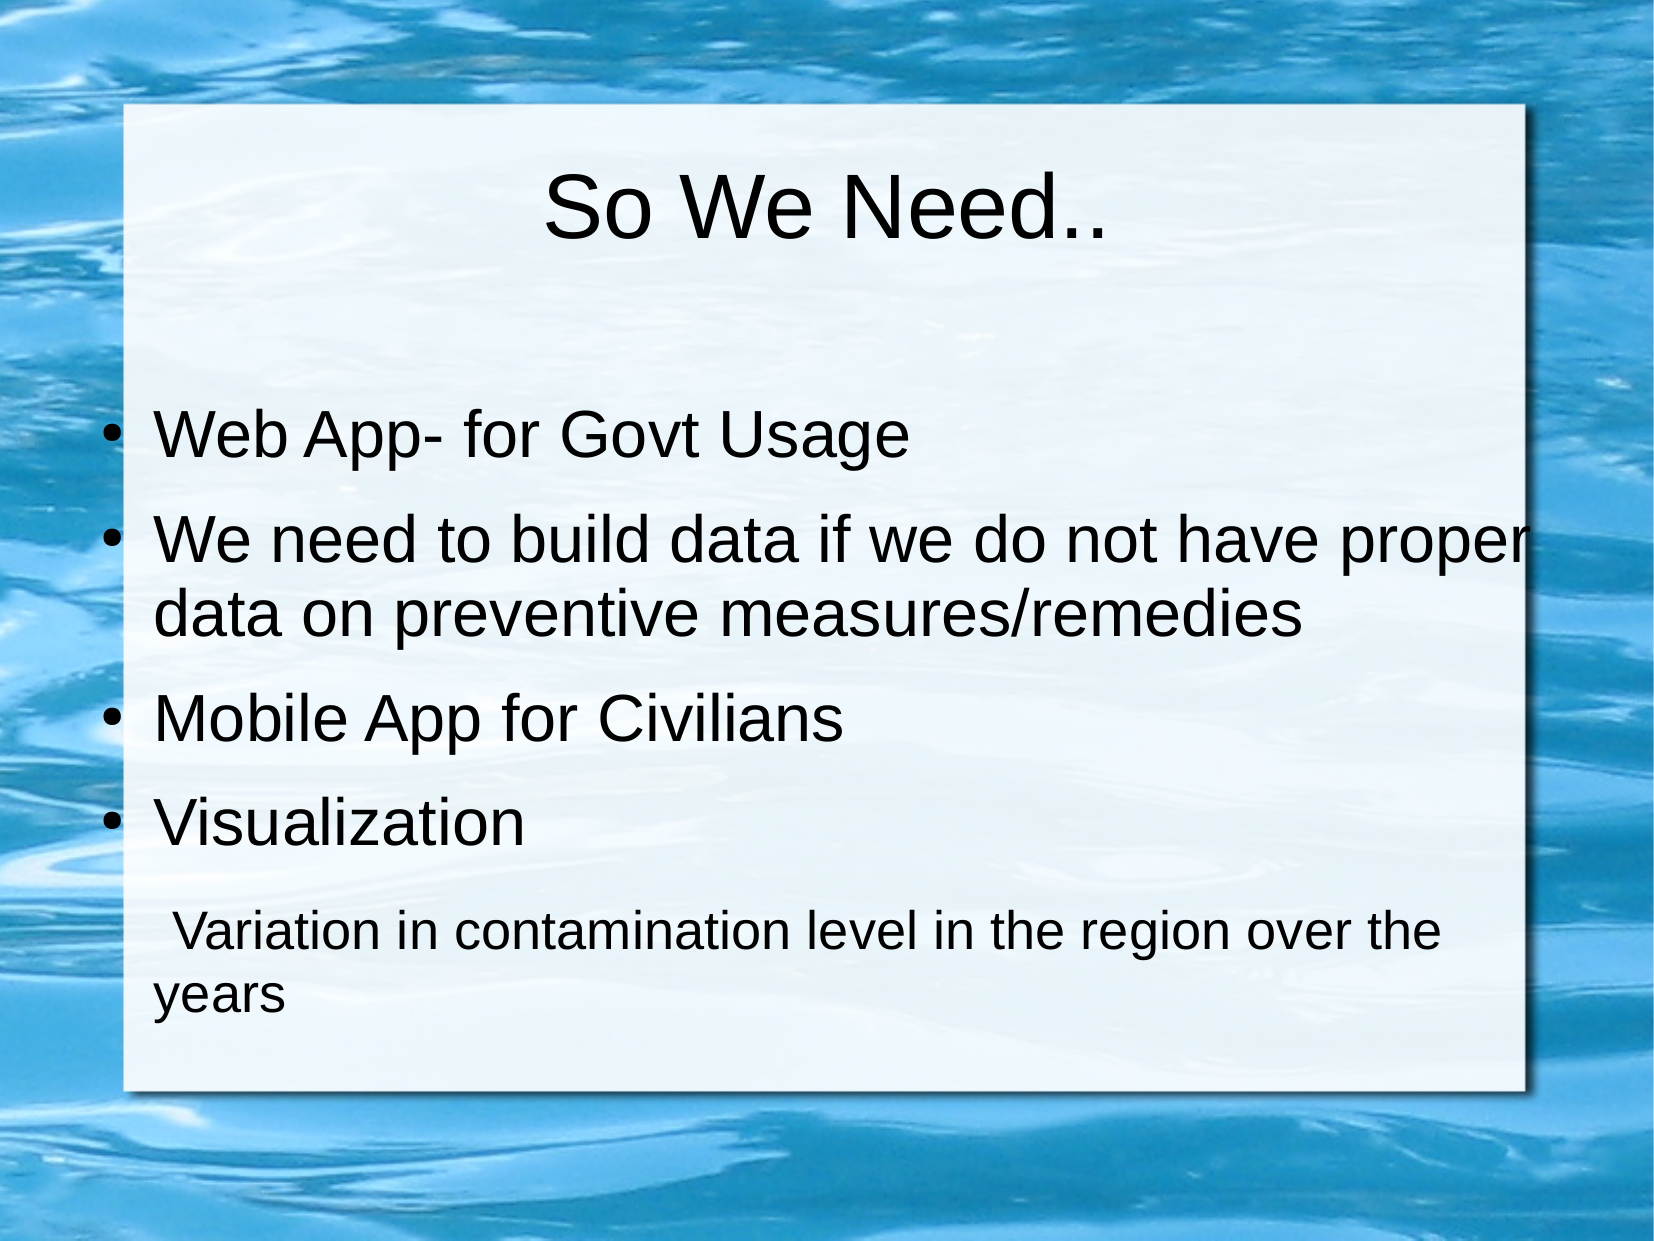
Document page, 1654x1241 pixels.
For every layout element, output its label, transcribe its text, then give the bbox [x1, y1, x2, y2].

list Web App- for Govt Usage We need to build data if we do not have proper data on preventive measures/remedies Mobile App for Civilians Visualization Variation in contamination level in the region over the years [82, 290, 1538, 1010]
picture [0, 0, 1654, 1241]
title So We Need.. [147, 98, 1506, 290]
